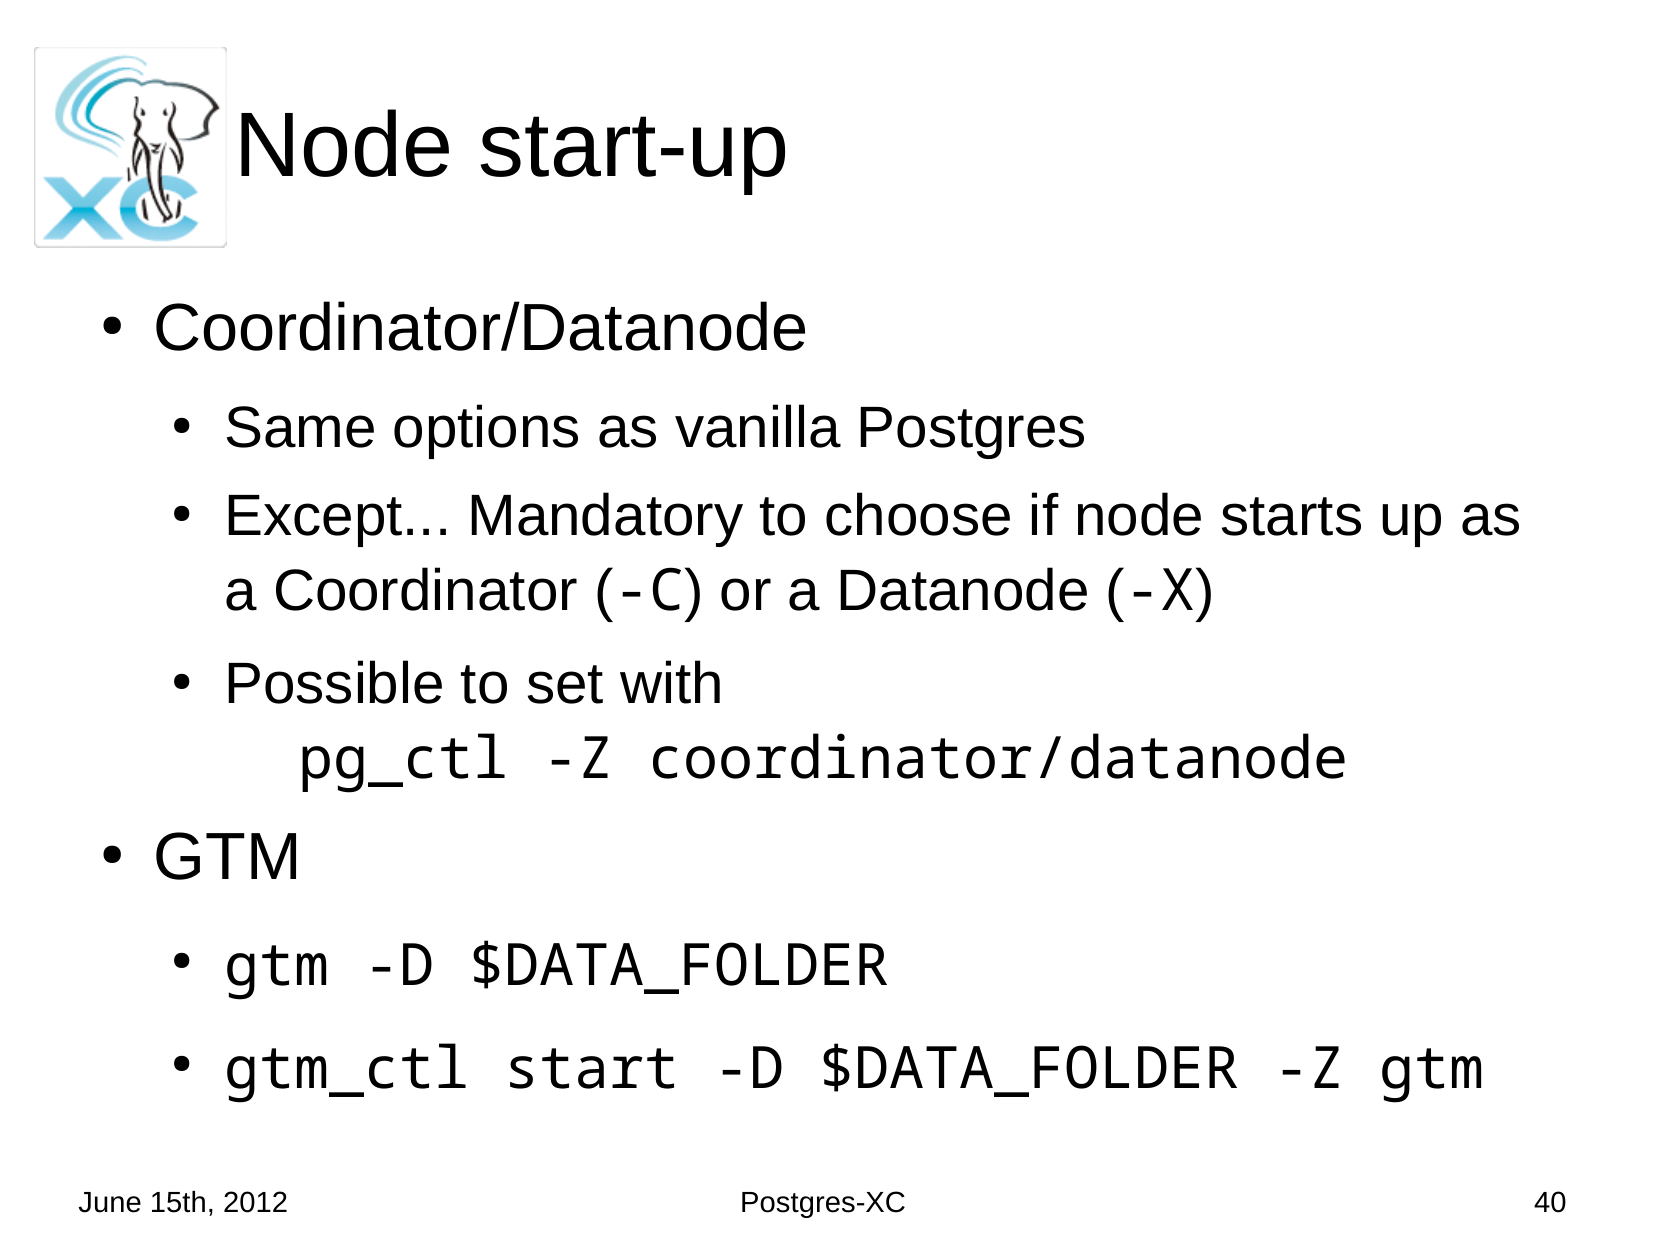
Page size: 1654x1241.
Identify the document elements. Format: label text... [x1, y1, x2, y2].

list Coordinator/Datanode Same options as vanilla Postgres Except... Mandatory to choose if node starts up as a Coordinator (-C) or a Datanode (-X) Possible to set with pg_ctl -Z coordinator/datanode GTM gtm -D $DATA_FOLDER gtm_ctl start -D $DATA_FOLDER -Z gtm [82, 290, 1571, 1039]
picture [34, 47, 227, 248]
title Node start-up [234, 40, 1599, 248]
